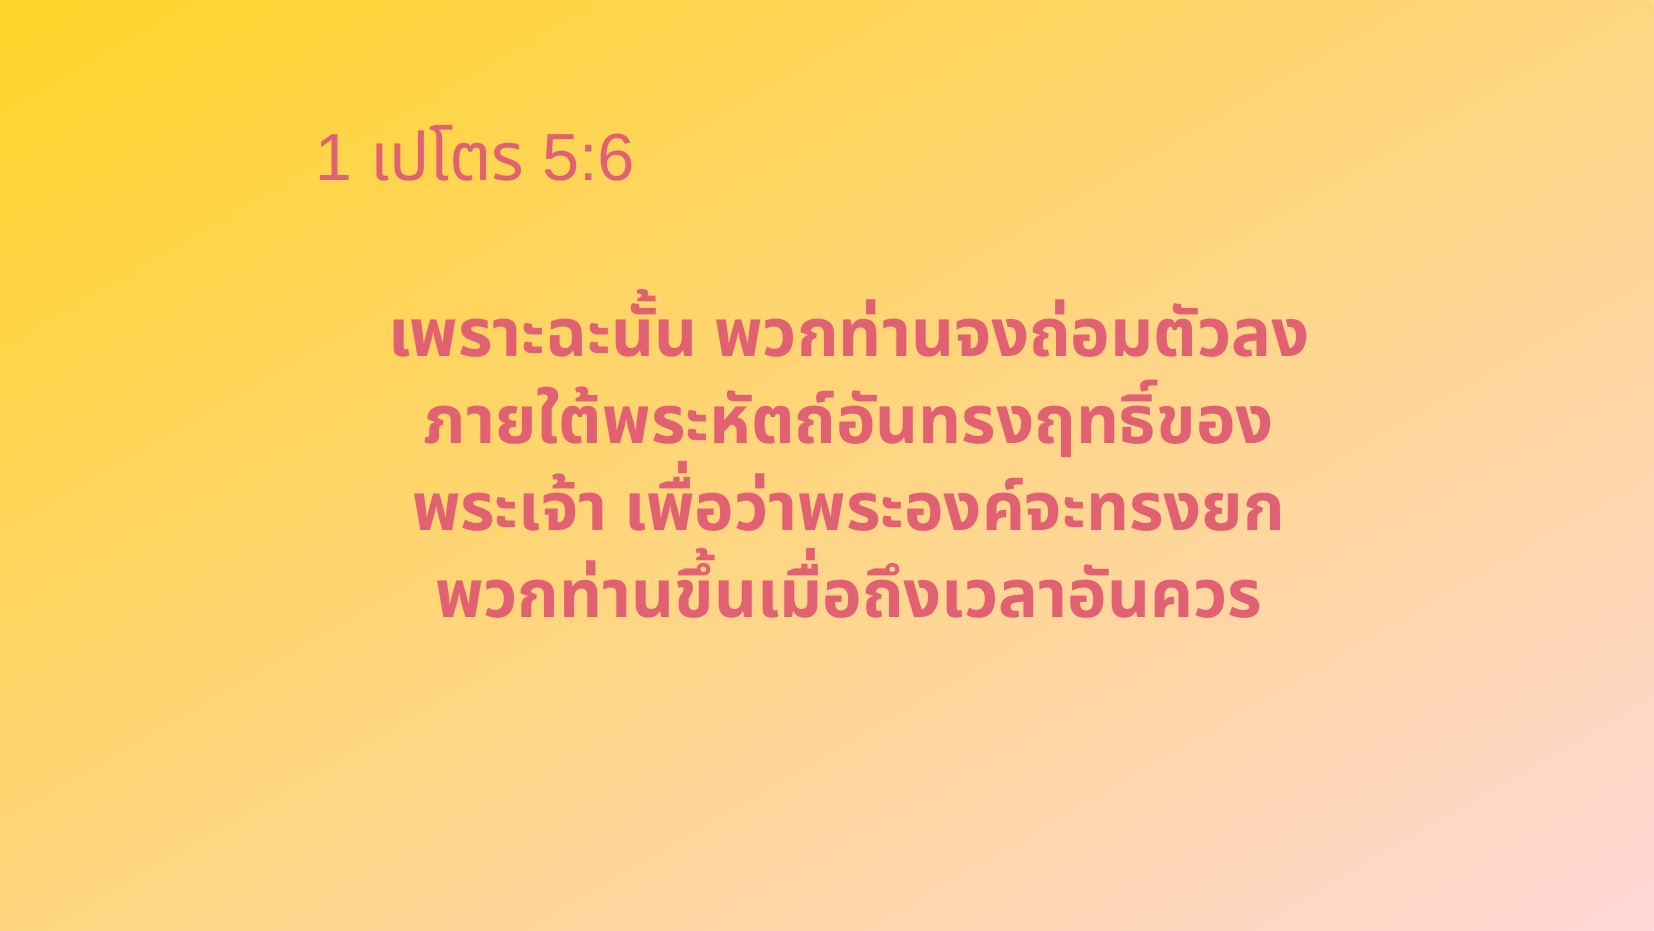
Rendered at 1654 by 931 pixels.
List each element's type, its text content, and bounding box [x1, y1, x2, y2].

text_box 1 เปโตร 5:6 [300, 112, 662, 217]
text_box เพราะฉะนั้น พวกท่านจงถ่อมตัวลงภายใต้พระหัตถ์อันทรงฤทธิ์ของพระเจ้า เพื่อว่าพระองค์จะทรงยกพวกท่านขึ้นเมื่อถึงเวลาอันควร [351, 289, 1347, 751]
